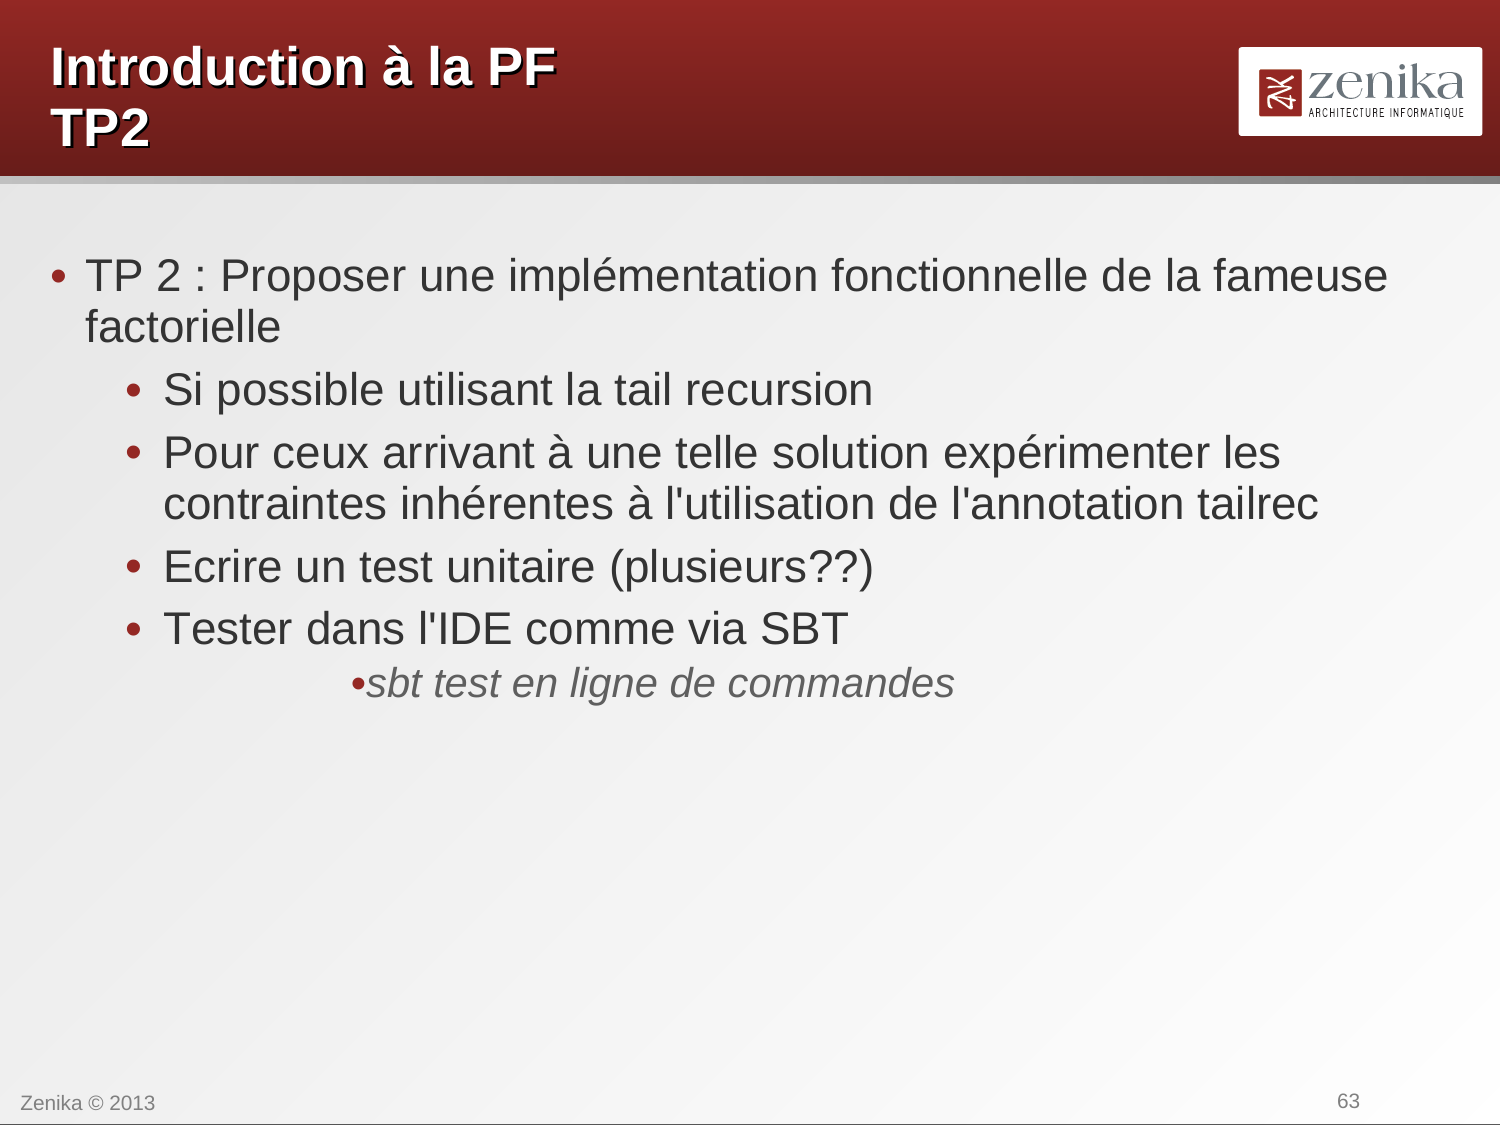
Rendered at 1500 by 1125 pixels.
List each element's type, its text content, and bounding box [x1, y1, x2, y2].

picture [1257, 58, 1464, 125]
list TP 2 : Proposer une implémentation fonctionnelle de la fameuse factorielle Si possible utilisant la tail recursion Pour ceux arrivant à une telle solution expérimenter les contraintes inhérentes à l'utilisation de l'annotation tailrec Ecrire un test unitaire (plusieurs??) Tester dans l'IDE comme via SBT sbt test en ligne de commandes [50, 249, 1435, 1079]
title Introduction à la PF TP2 [50, 15, 1206, 180]
